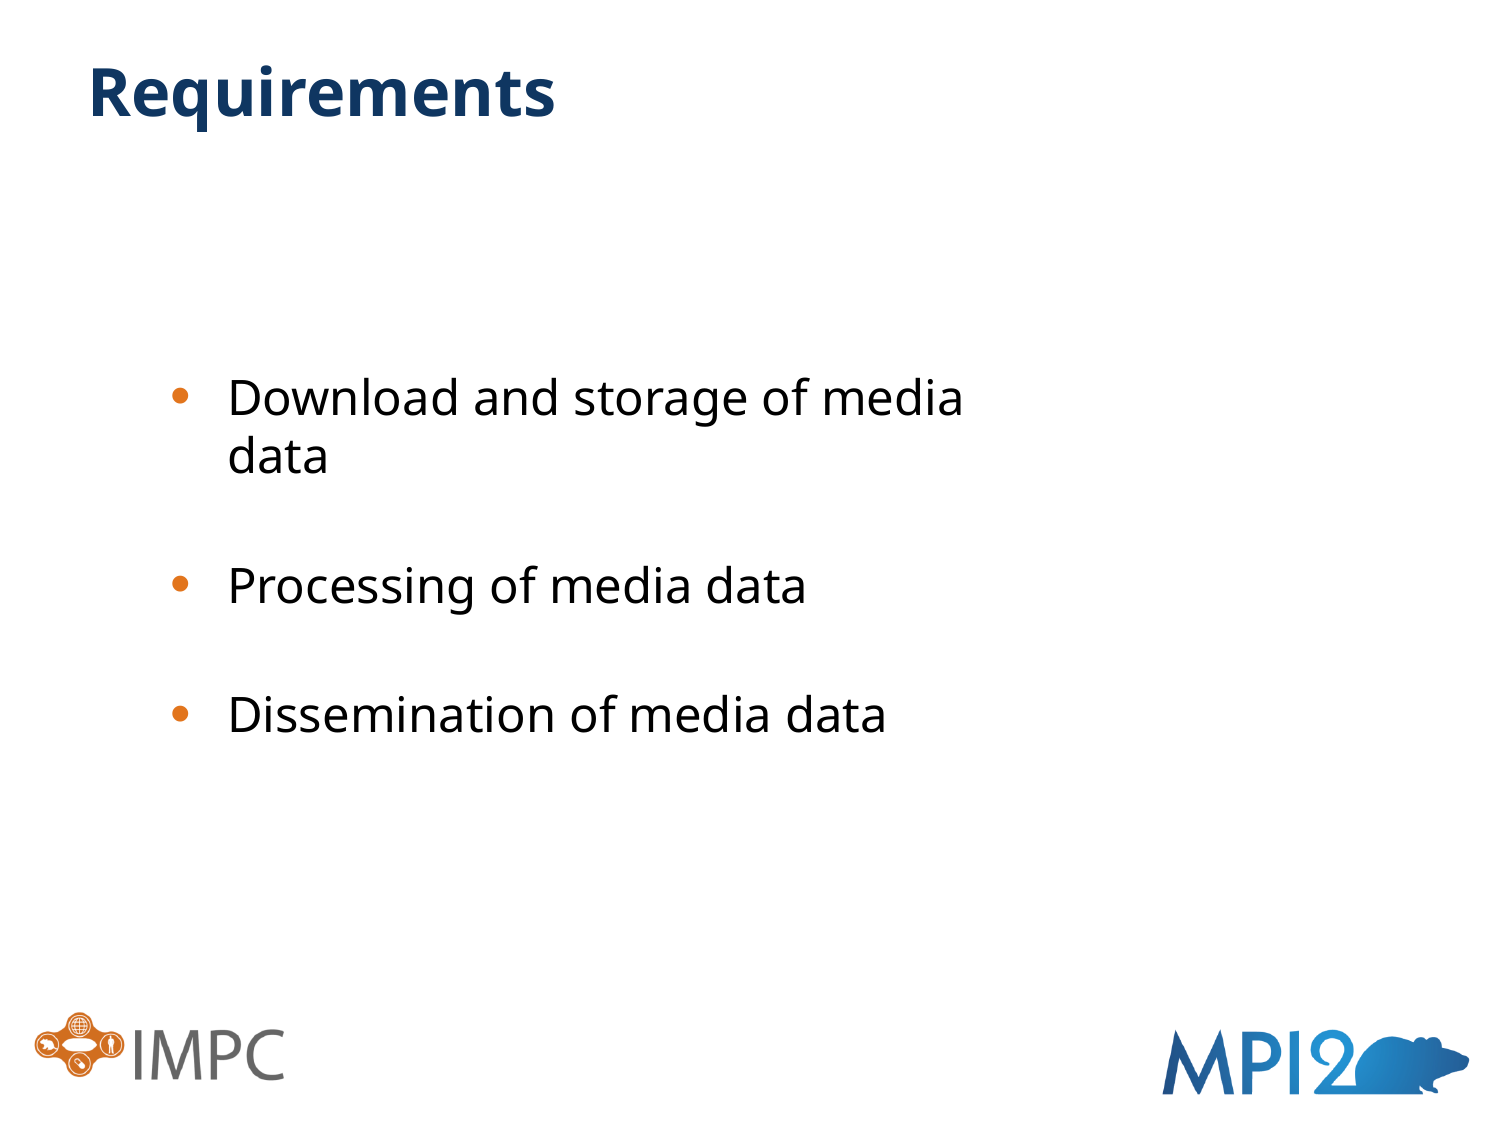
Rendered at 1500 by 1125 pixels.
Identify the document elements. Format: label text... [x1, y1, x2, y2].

picture [1156, 1027, 1470, 1096]
list Download and storage of media data Processing of media data Dissemination of media data [170, 366, 1004, 745]
title Requirements [87, 50, 1425, 175]
picture [30, 1007, 291, 1082]
